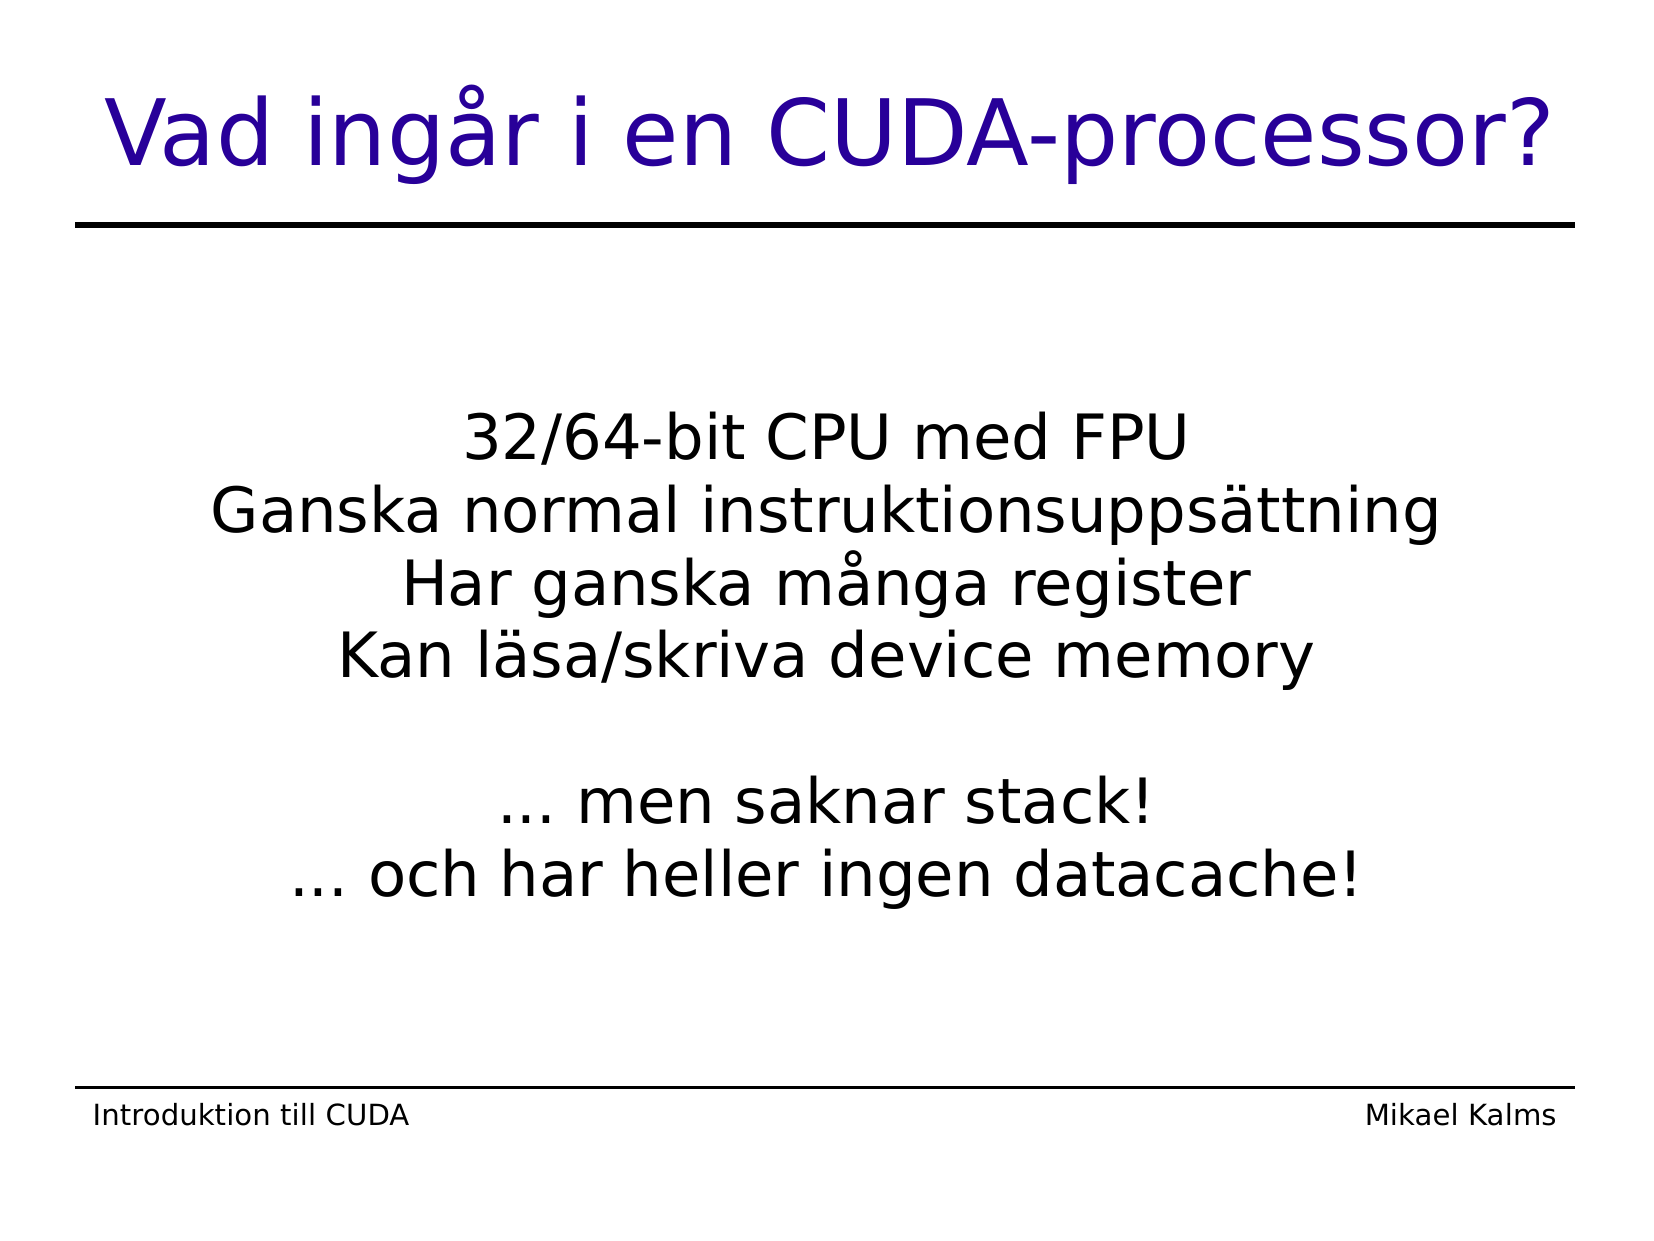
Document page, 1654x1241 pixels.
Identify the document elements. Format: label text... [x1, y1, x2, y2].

text_box Introduktion till CUDA [75, 1087, 428, 1143]
title Vad ingår i en CUDA-processor? [86, 37, 1576, 230]
text_box 32/64-bit CPU med FPU Ganska normal instruktionsuppsättning Har ganska många register Kan läsa/skriva device memory ... men saknar stack! ... och har heller ingen datacache! [82, 300, 1571, 1013]
text_box Mikael Kalms [1347, 1087, 1576, 1143]
